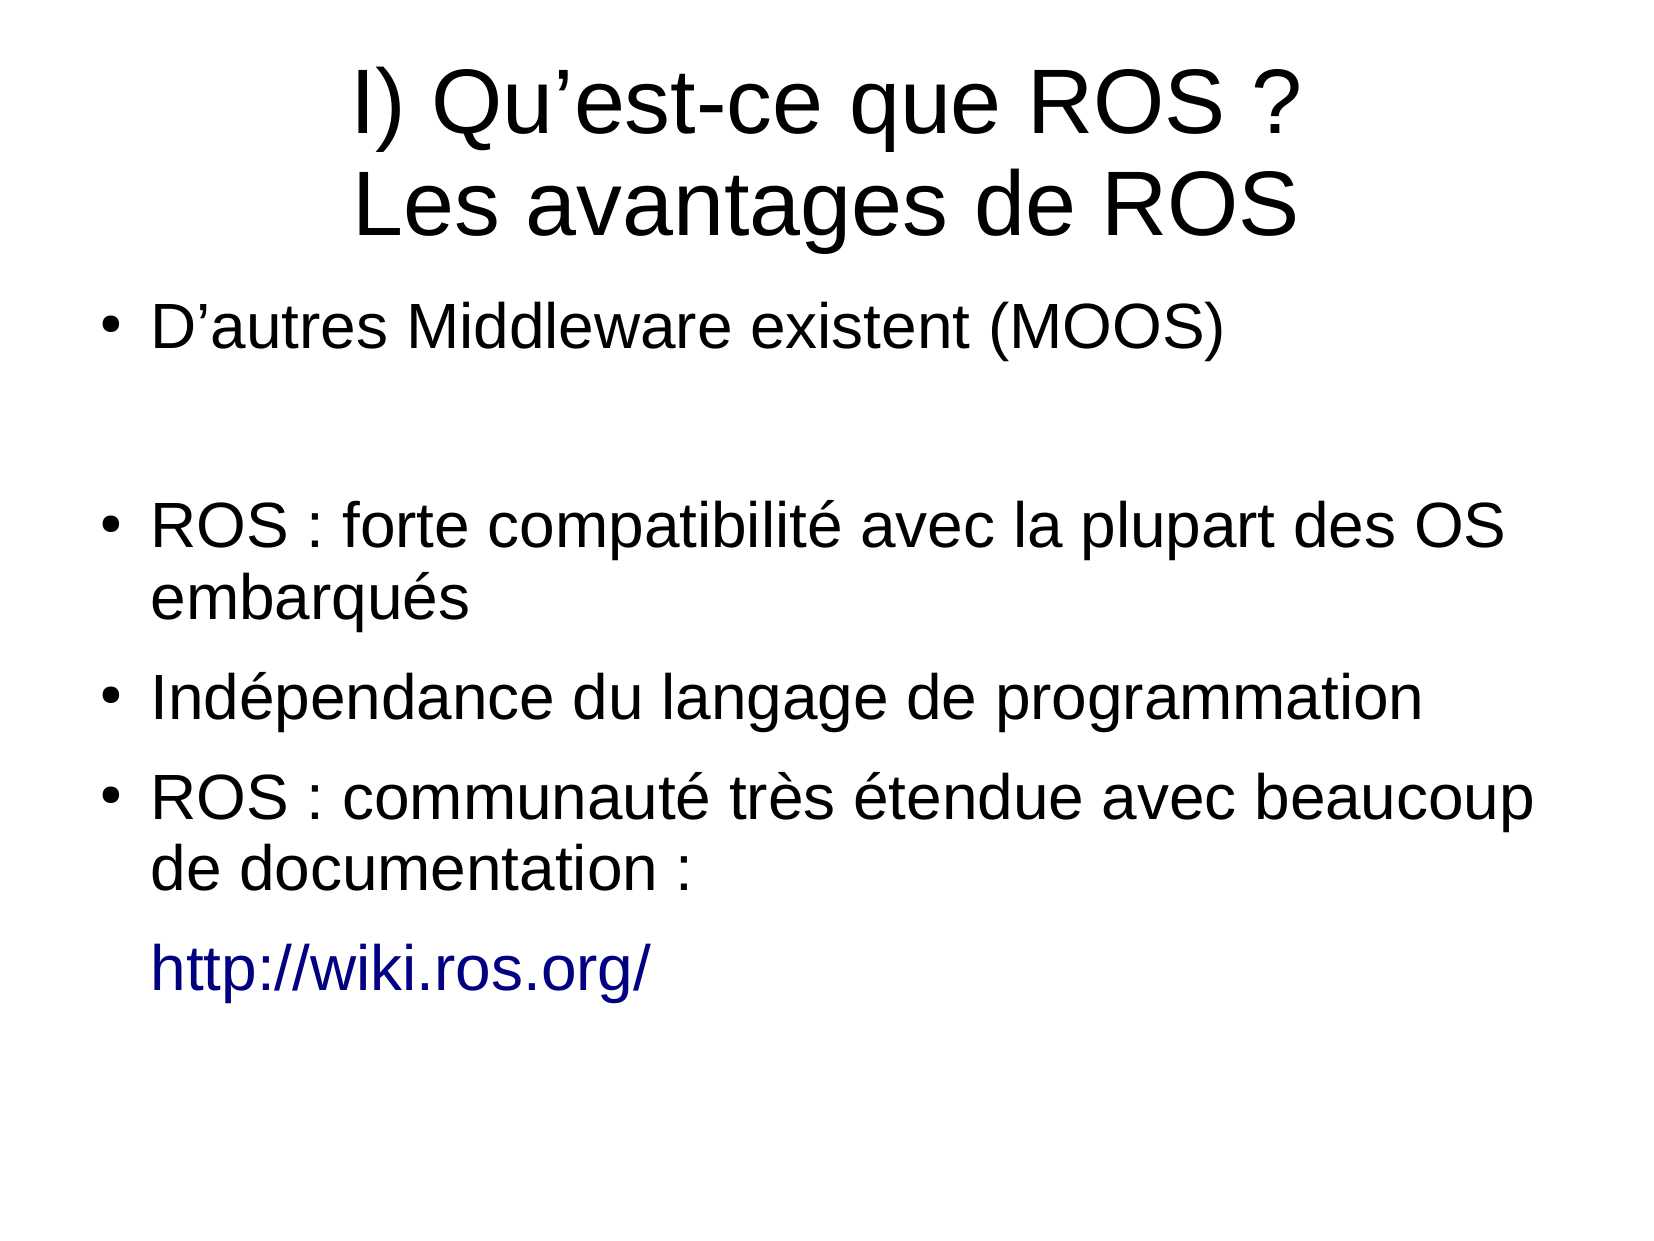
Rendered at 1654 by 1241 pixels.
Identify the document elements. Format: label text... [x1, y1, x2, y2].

title I) Qu’est-ce que ROS ? Les avantages de ROS [82, 49, 1571, 257]
list D’autres Middleware existent (MOOS) ROS : forte compatibilité avec la plupart des OS embarqués Indépendance du langage de programmation ROS : communauté très étendue avec beaucoup de documentation : http://wiki.ros.org/ [82, 290, 1571, 1010]
